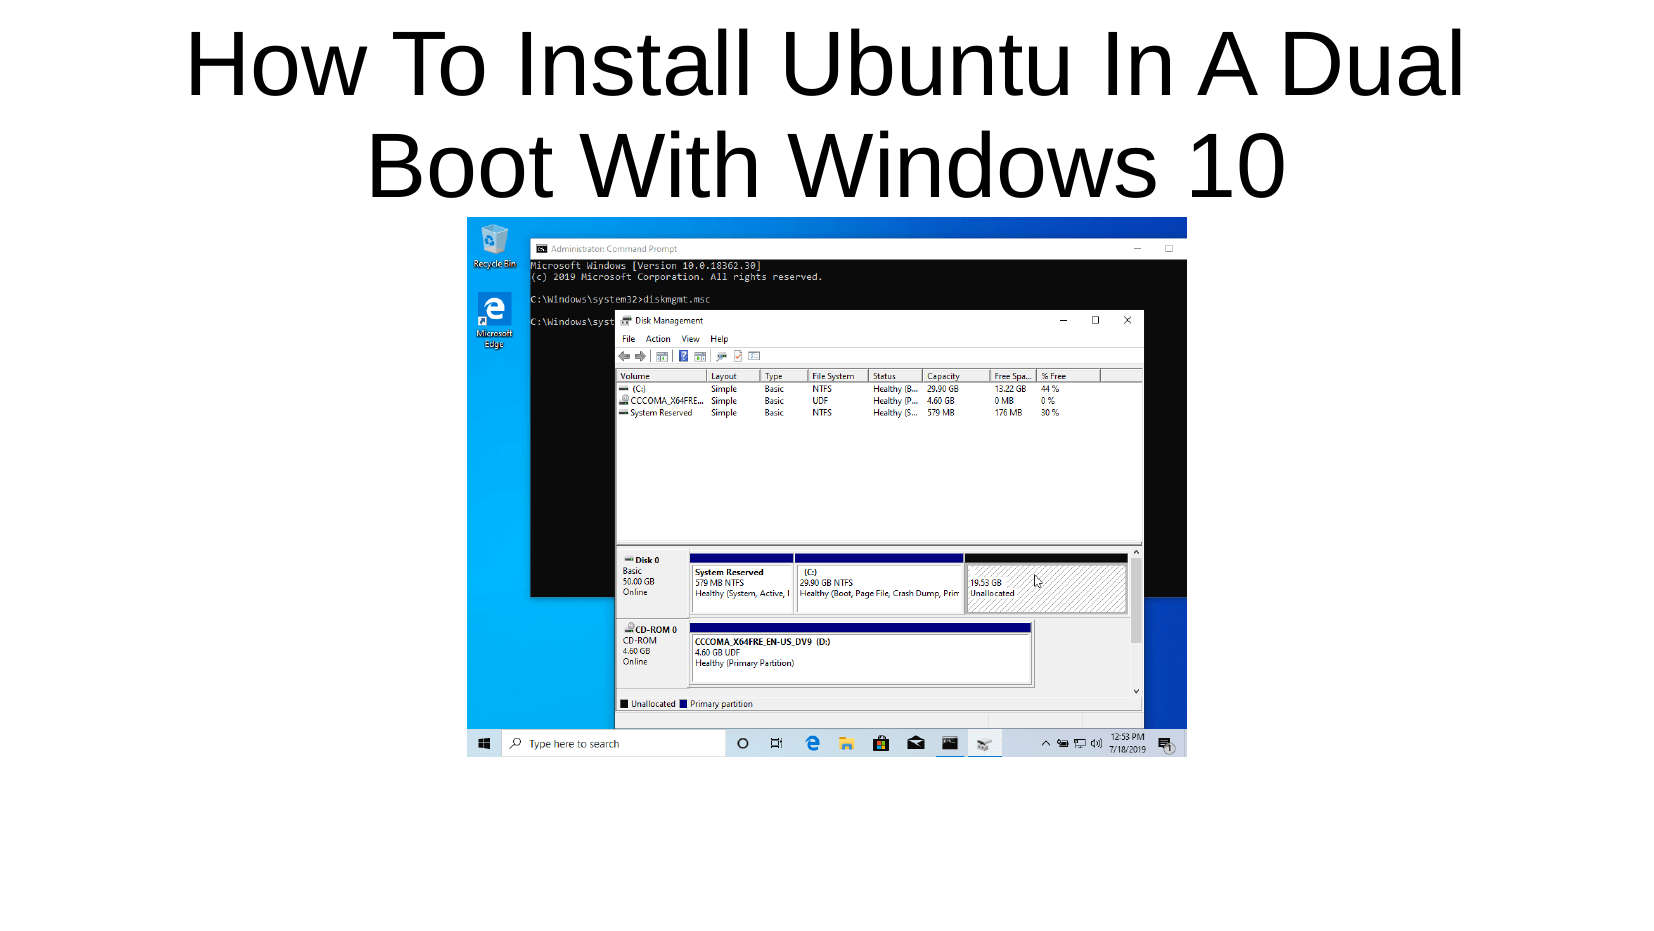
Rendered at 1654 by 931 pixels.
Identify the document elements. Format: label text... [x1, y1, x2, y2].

picture [474, 261, 485, 267]
picture [505, 261, 512, 267]
picture [467, 217, 1187, 758]
picture [503, 331, 511, 336]
picture [479, 293, 511, 325]
picture [491, 343, 502, 347]
picture [477, 331, 500, 335]
title How To Install Ubuntu In A Dual Boot With Windows 10 [82, 12, 1571, 218]
picture [488, 261, 501, 267]
picture [482, 225, 507, 253]
